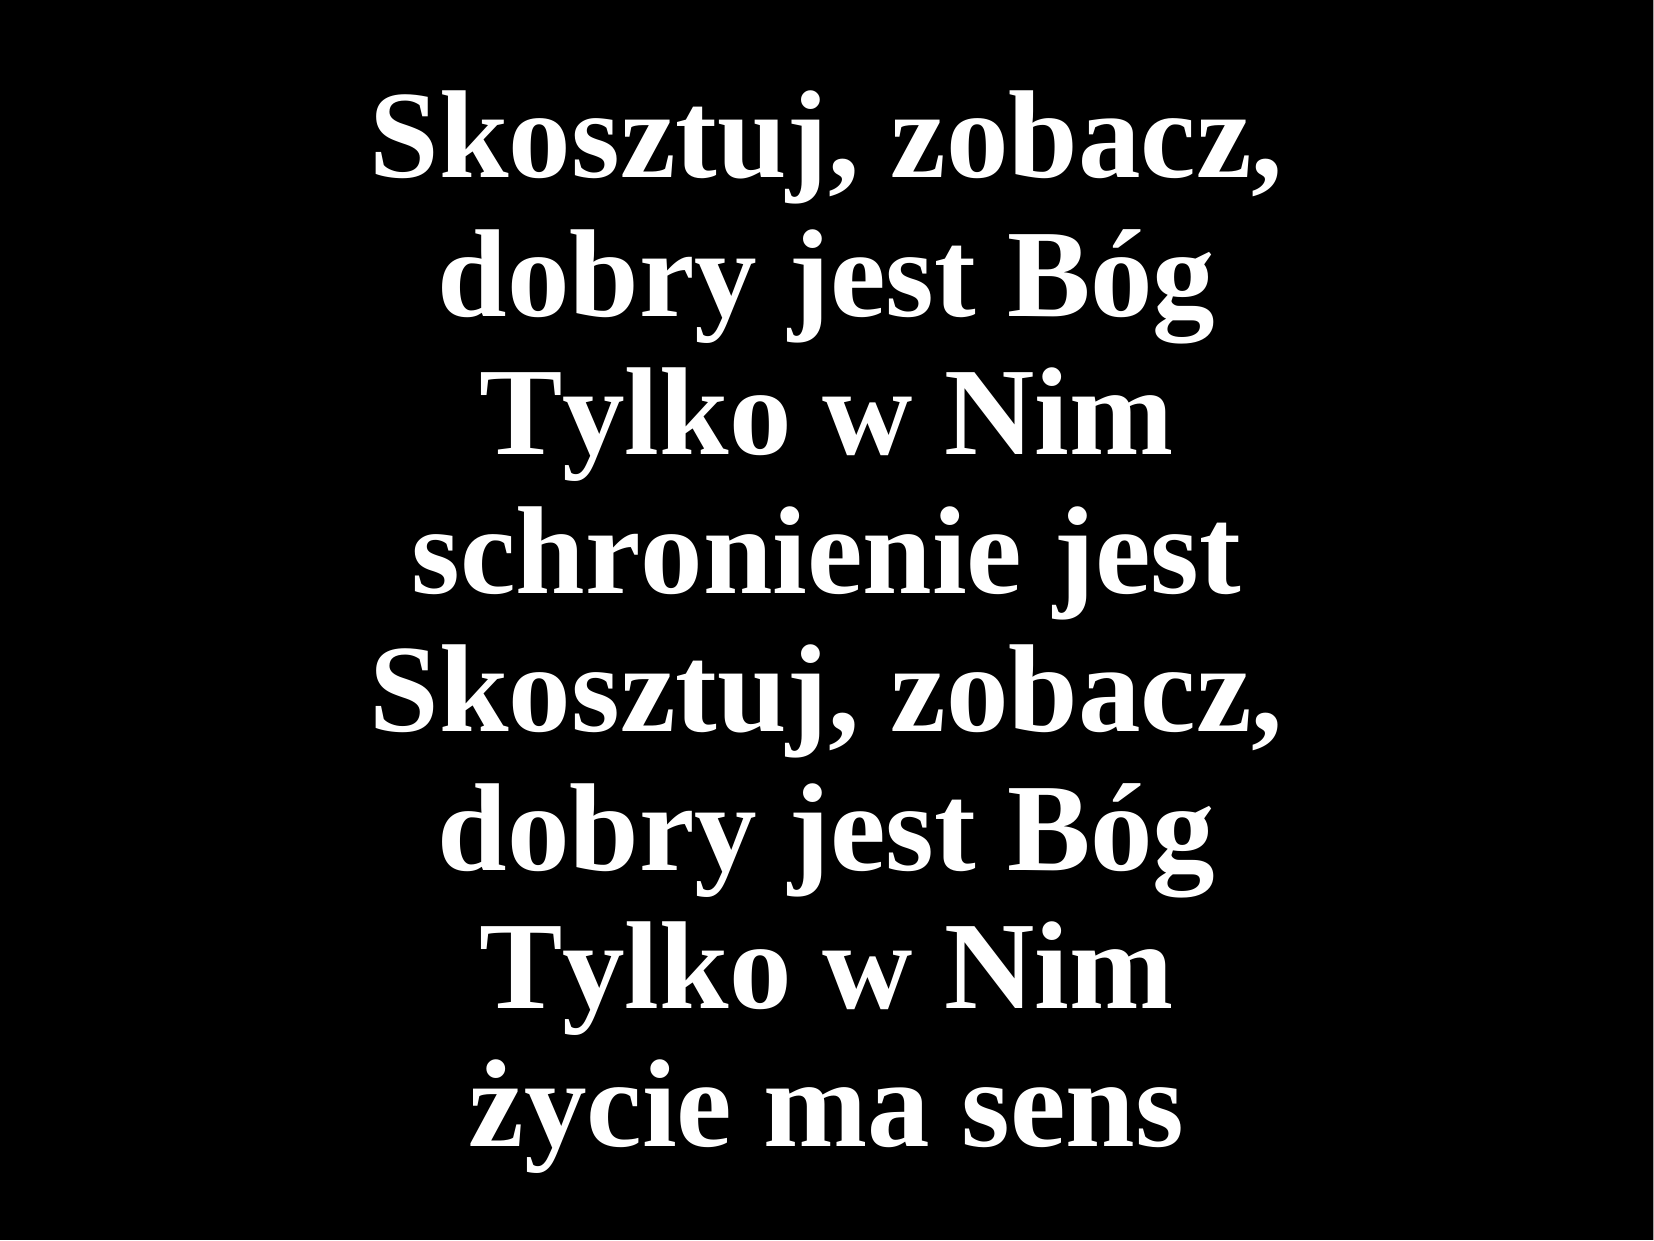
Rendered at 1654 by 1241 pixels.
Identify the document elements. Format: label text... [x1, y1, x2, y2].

title Skosztuj, zobacz, dobry jest Bóg Tylko w Nim schronienie jest Skosztuj, zobacz, dobry jest Bóg Tylko w Nim życie ma sens [0, 0, 1654, 1241]
